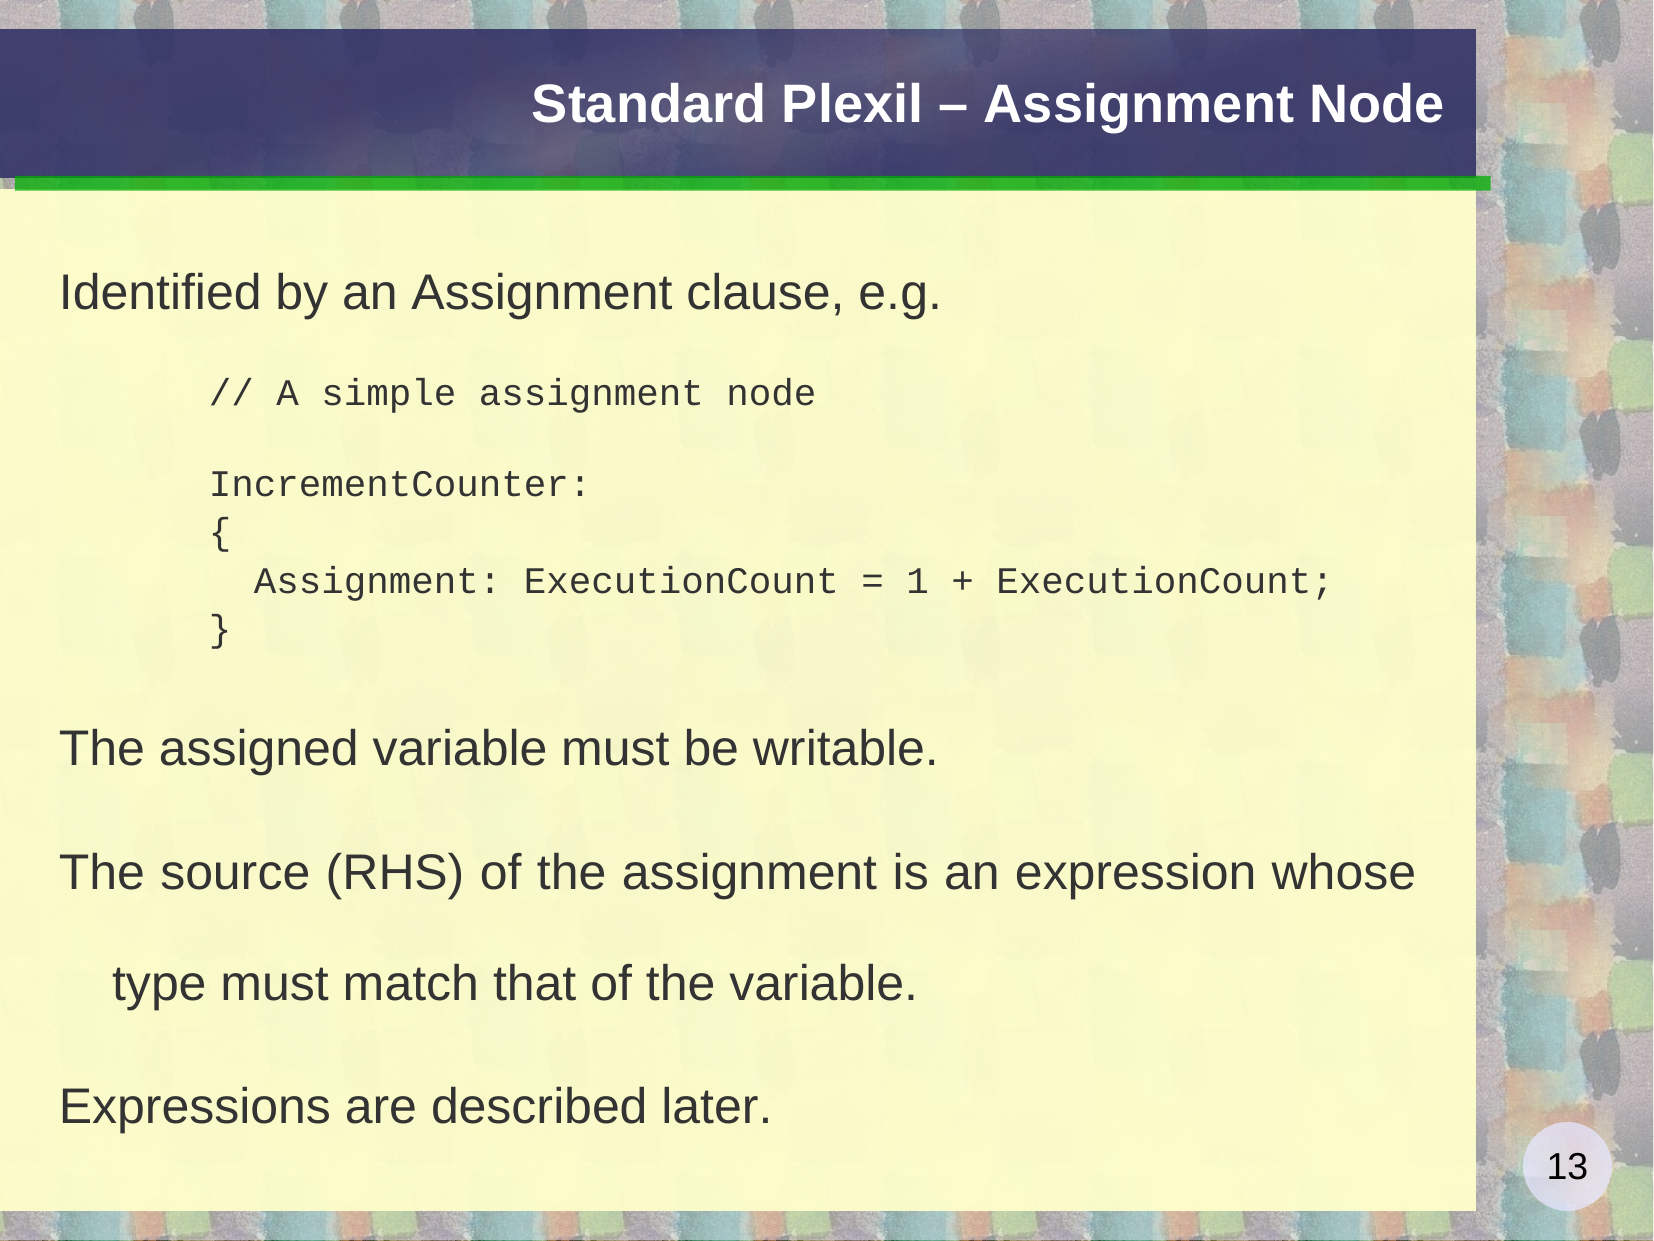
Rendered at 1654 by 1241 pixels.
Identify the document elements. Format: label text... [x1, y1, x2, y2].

title Standard Plexil – Assignment Node [29, 66, 1447, 141]
list Identified by an Assignment clause, e.g. // A simple assignment node IncrementCounter: { Assignment: ExecutionCount = 1 + ExecutionCount; } The assigned variable must be writable. The source (RHS) of the assignment is an expression whose type must match that of the variable. Expressions are described later. [58, 236, 1417, 1167]
